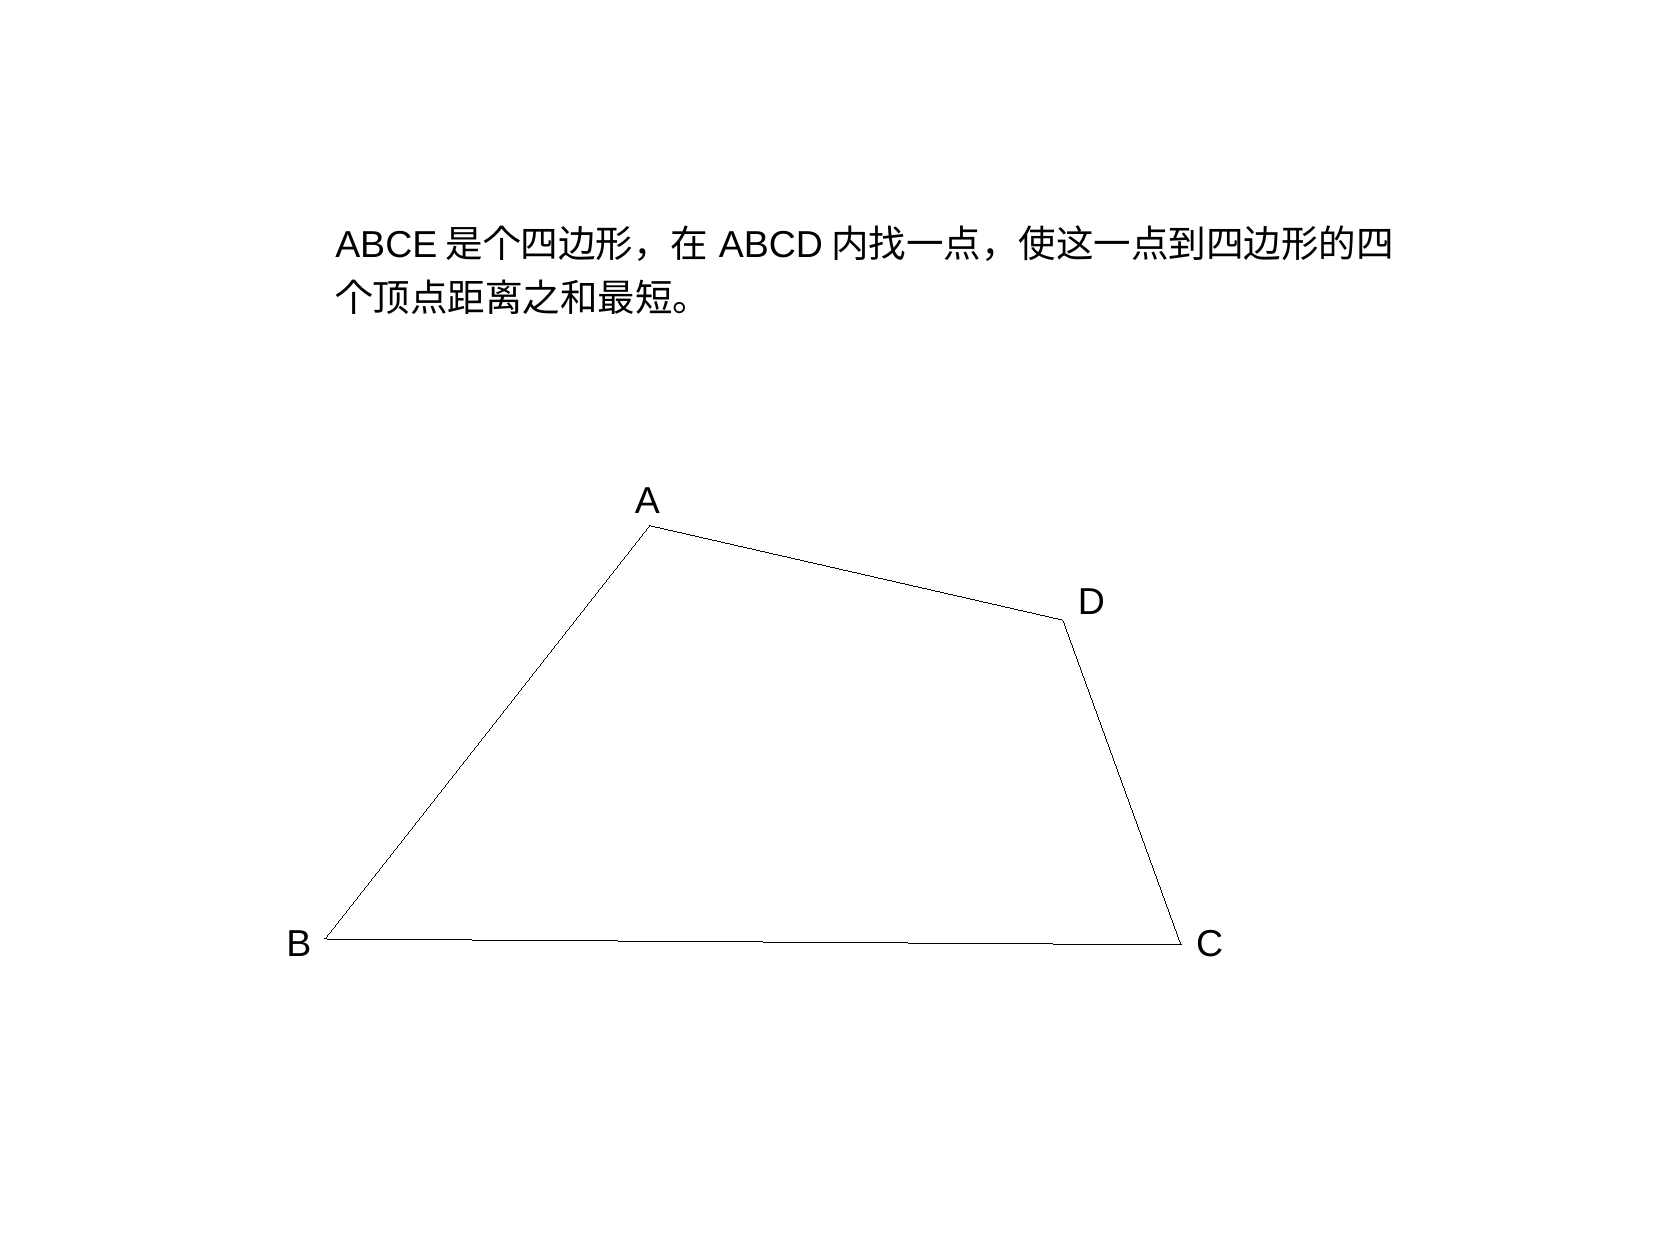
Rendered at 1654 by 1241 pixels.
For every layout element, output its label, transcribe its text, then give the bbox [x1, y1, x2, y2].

text_box B [271, 915, 327, 973]
text_box D [1063, 573, 1120, 630]
text_box A [620, 472, 675, 530]
text_box C [1181, 915, 1238, 973]
text_box ABCE是个四边形，在ABCD内找一点，使这一点到四边形的四个顶点距离之和最短。 [320, 206, 1418, 306]
